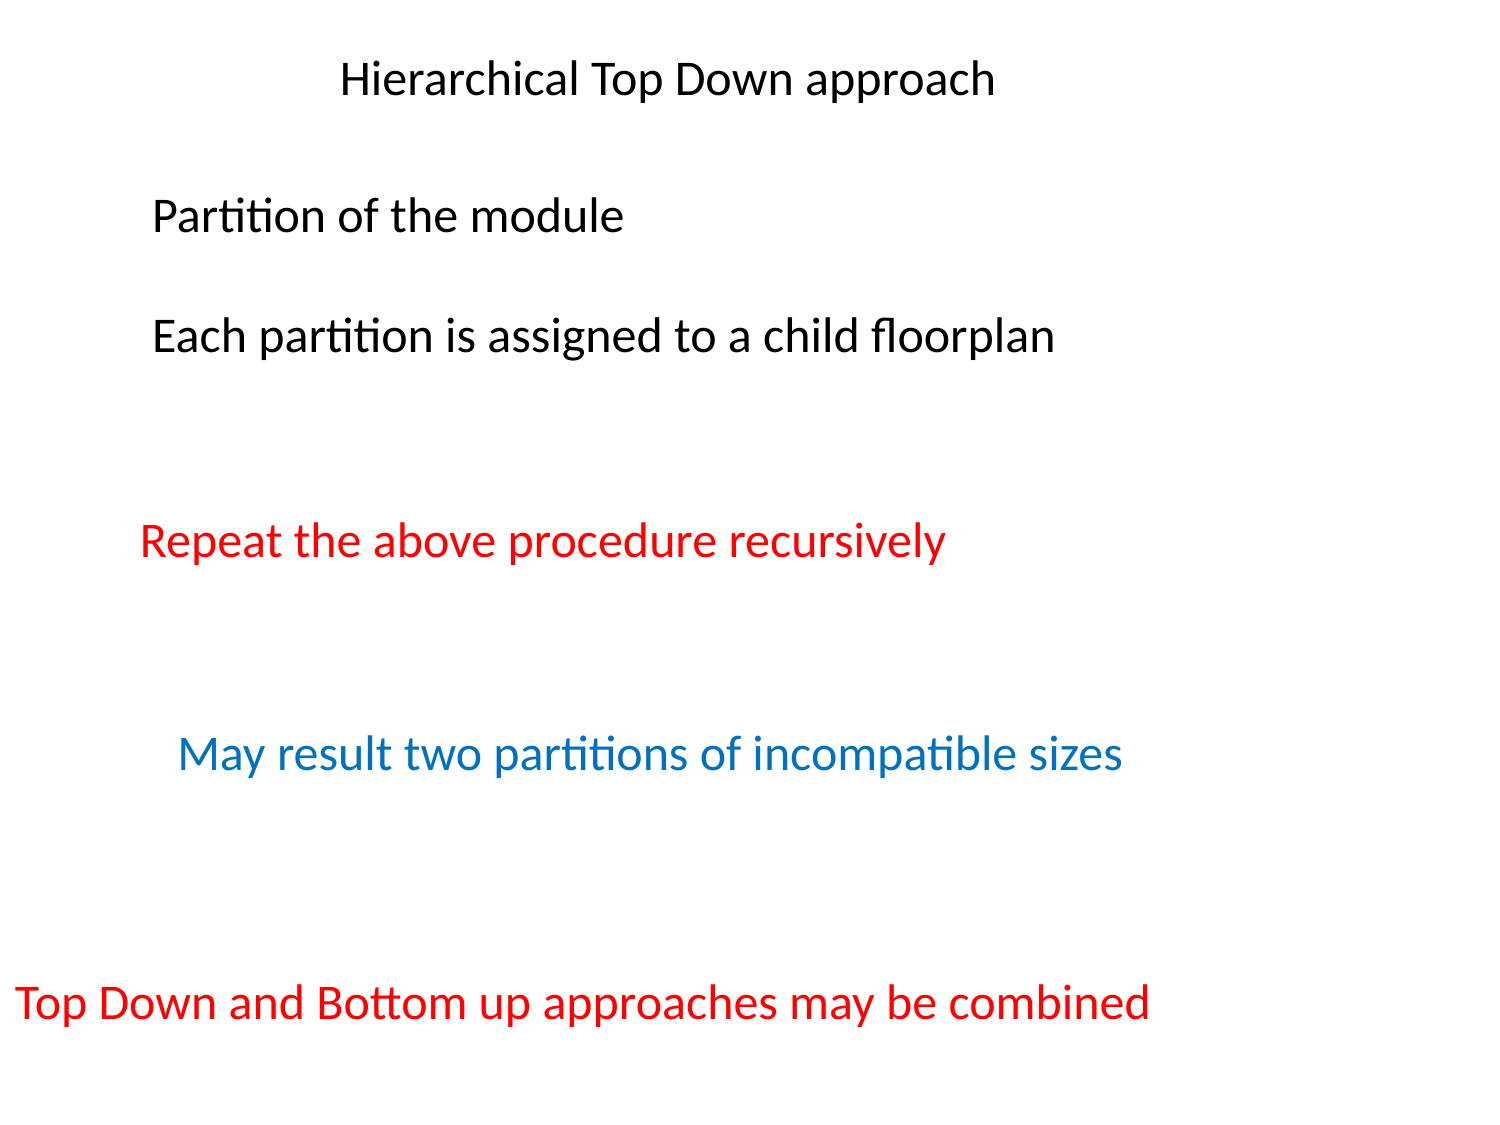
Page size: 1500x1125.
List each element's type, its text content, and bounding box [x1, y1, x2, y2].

text_box Partition of the module Each partition is assigned to a child floorplan [137, 174, 1394, 370]
text_box Top Down and Bottom up approaches may be combined [0, 962, 1477, 1038]
text_box May result two partitions of incompatible sizes [162, 712, 1500, 788]
text_box Repeat the above procedure recursively [125, 500, 1238, 575]
text_box Hierarchical Top Down approach [324, 37, 1406, 113]
